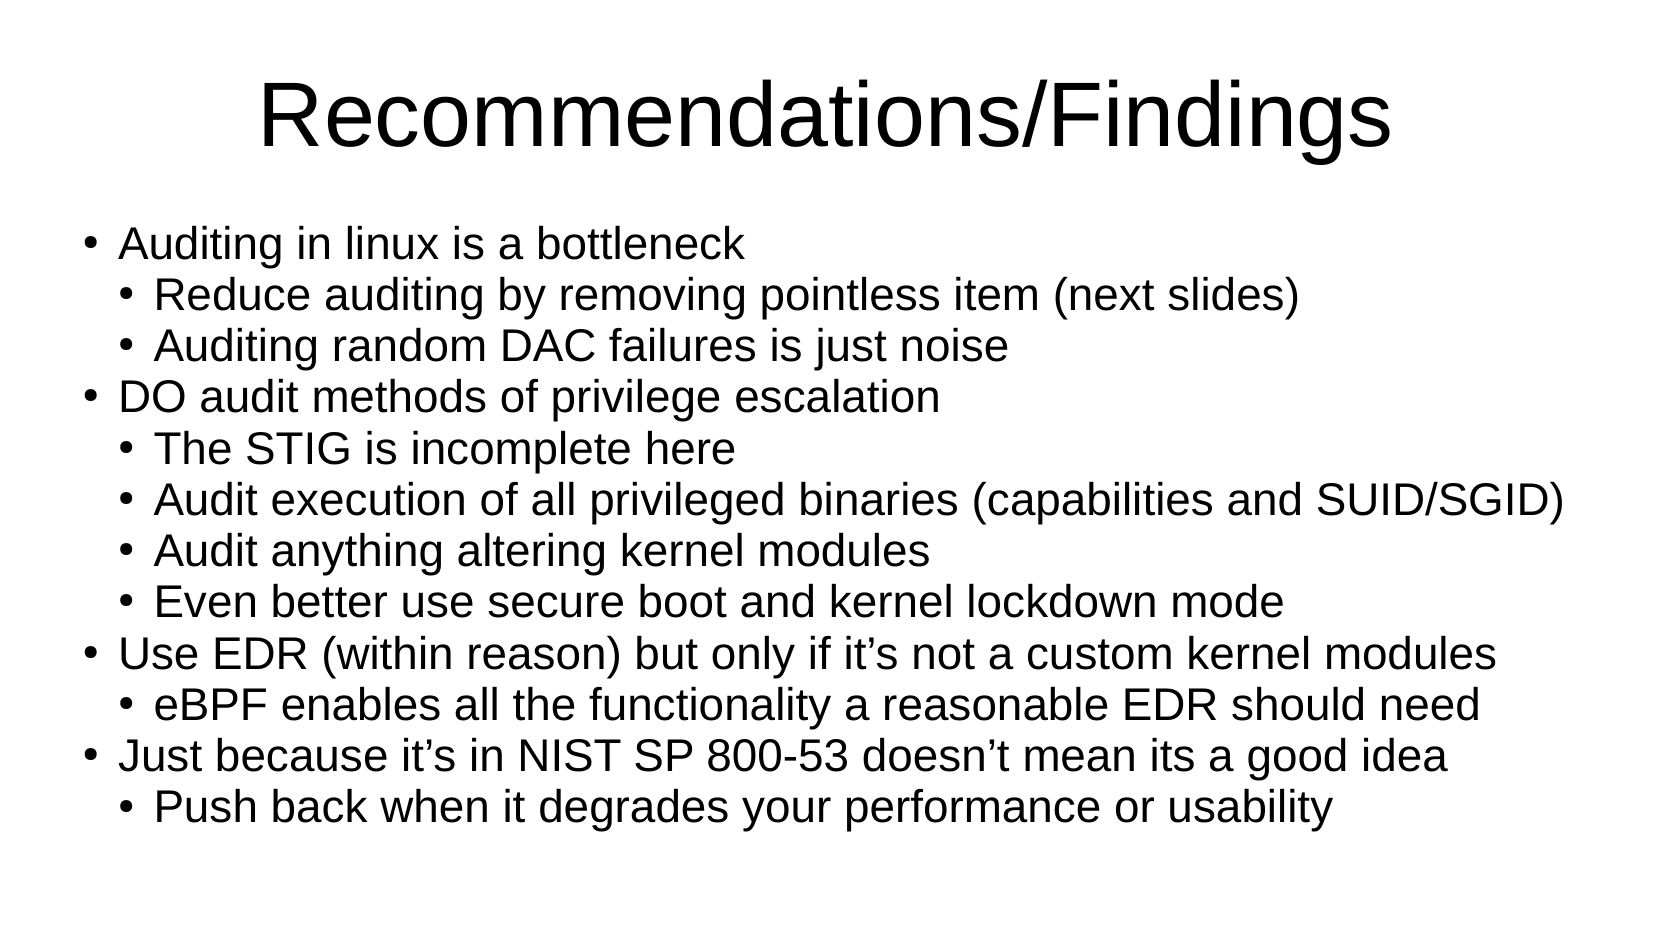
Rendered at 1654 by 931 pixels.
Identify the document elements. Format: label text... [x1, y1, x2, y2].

subtitle Auditing in linux is a bottleneck Reduce auditing by removing pointless item (next slides) Auditing random DAC failures is just noise DO audit methods of privilege escalation The STIG is incomplete here Audit execution of all privileged binaries (capabilities and SUID/SGID) Audit anything altering kernel modules Even better use secure boot and kernel lockdown mode Use EDR (within reason) but only if it’s not a custom kernel modules eBPF enables all the functionality a reasonable EDR should need Just because it’s in NIST SP 800-53 doesn’t mean its a good idea Push back when it degrades your performance or usability [82, 217, 1571, 833]
title Recommendations/Findings [82, 37, 1571, 193]
